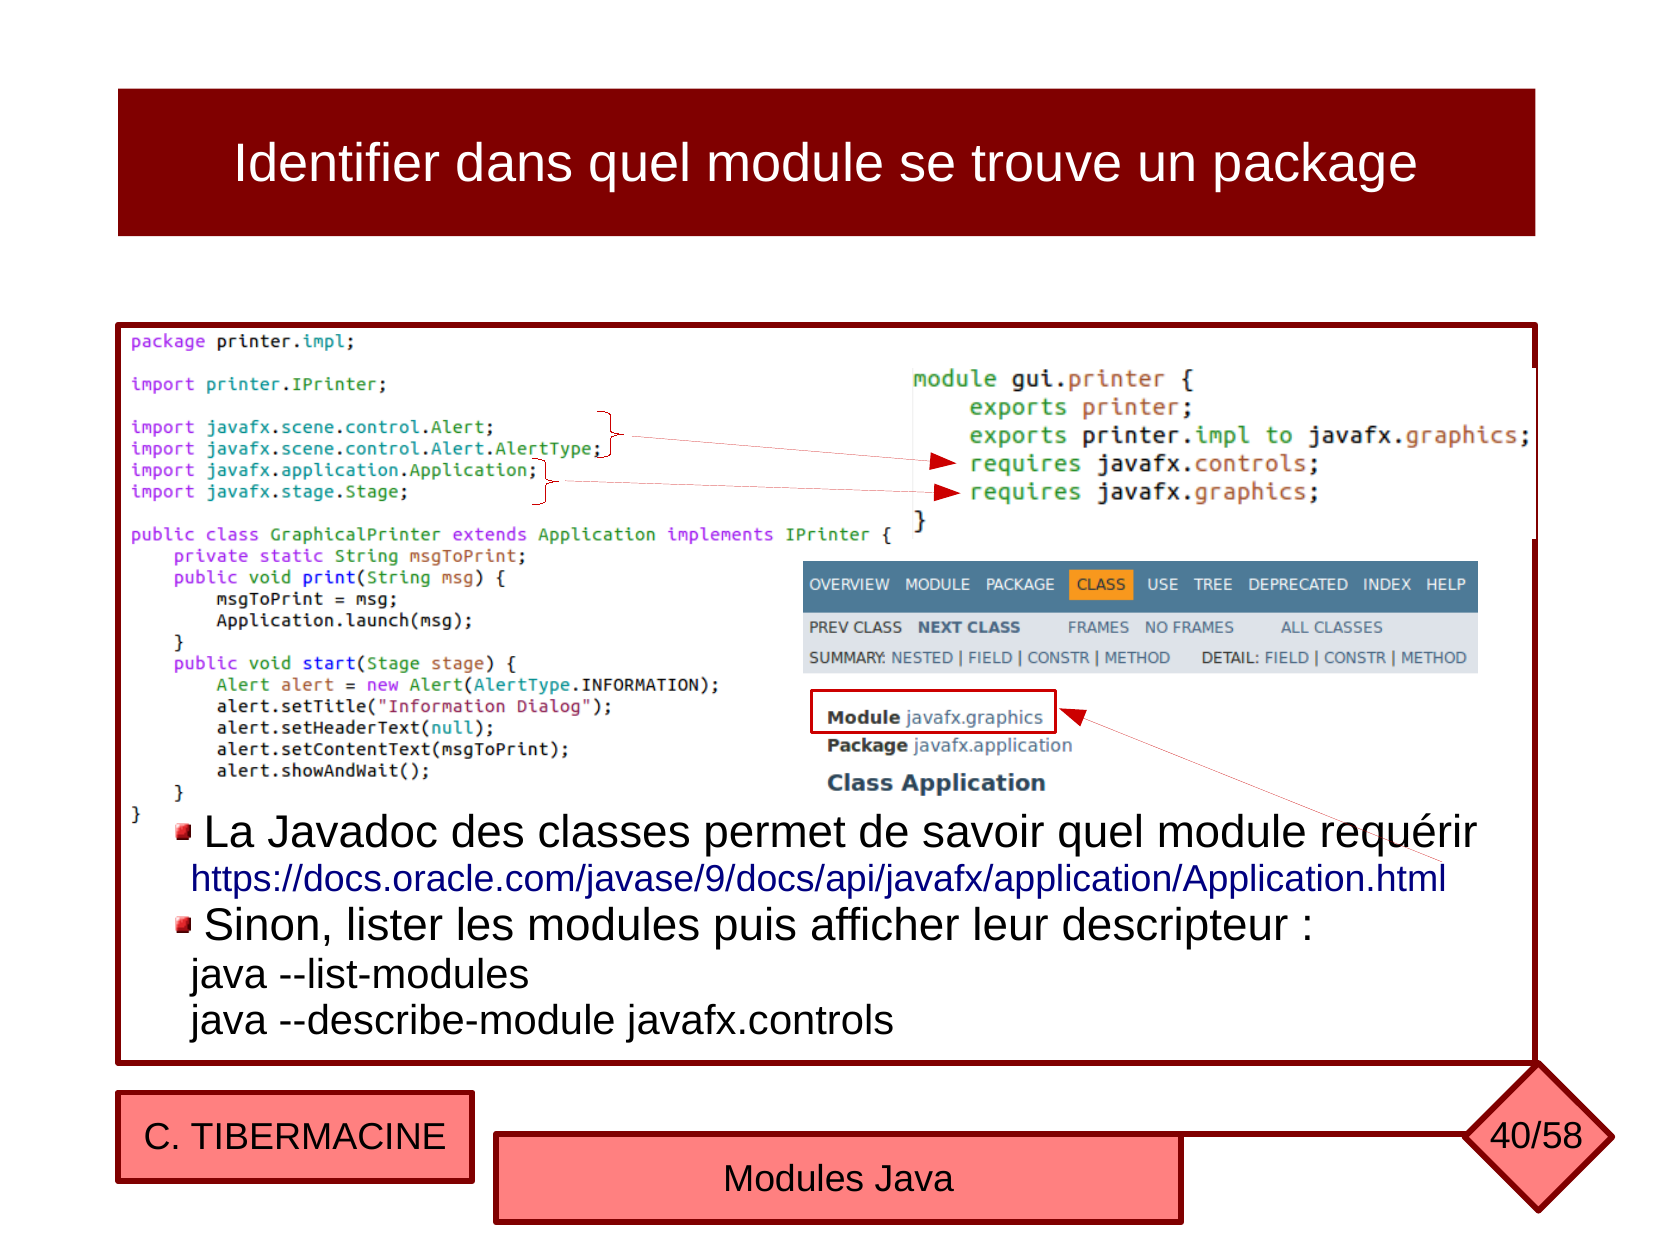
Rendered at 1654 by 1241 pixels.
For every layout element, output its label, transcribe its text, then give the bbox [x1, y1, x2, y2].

text_box C. TIBERMACINE [118, 1092, 473, 1182]
picture [175, 916, 191, 933]
picture [912, 368, 1536, 539]
picture [175, 823, 191, 840]
text_box Identifier dans quel module se trouve un package [118, 88, 1536, 237]
picture [803, 561, 1478, 801]
text_box [1464, 1126, 1475, 1148]
text_box [1491, 1164, 1586, 1211]
text_box La Javadoc des classes permet de savoir quel module requérir https://docs.oracle.com/javase/9/docs/api/javafx/application/Application.html Sinon, lister les modules puis afficher leur descripteur : java --list-modules java --describe-module javafx.controls [118, 324, 1536, 1063]
text_box <numéro>/58 [1475, 1107, 1654, 1164]
text_box [1494, 1062, 1583, 1107]
text_box Modules Java [496, 1133, 1182, 1223]
